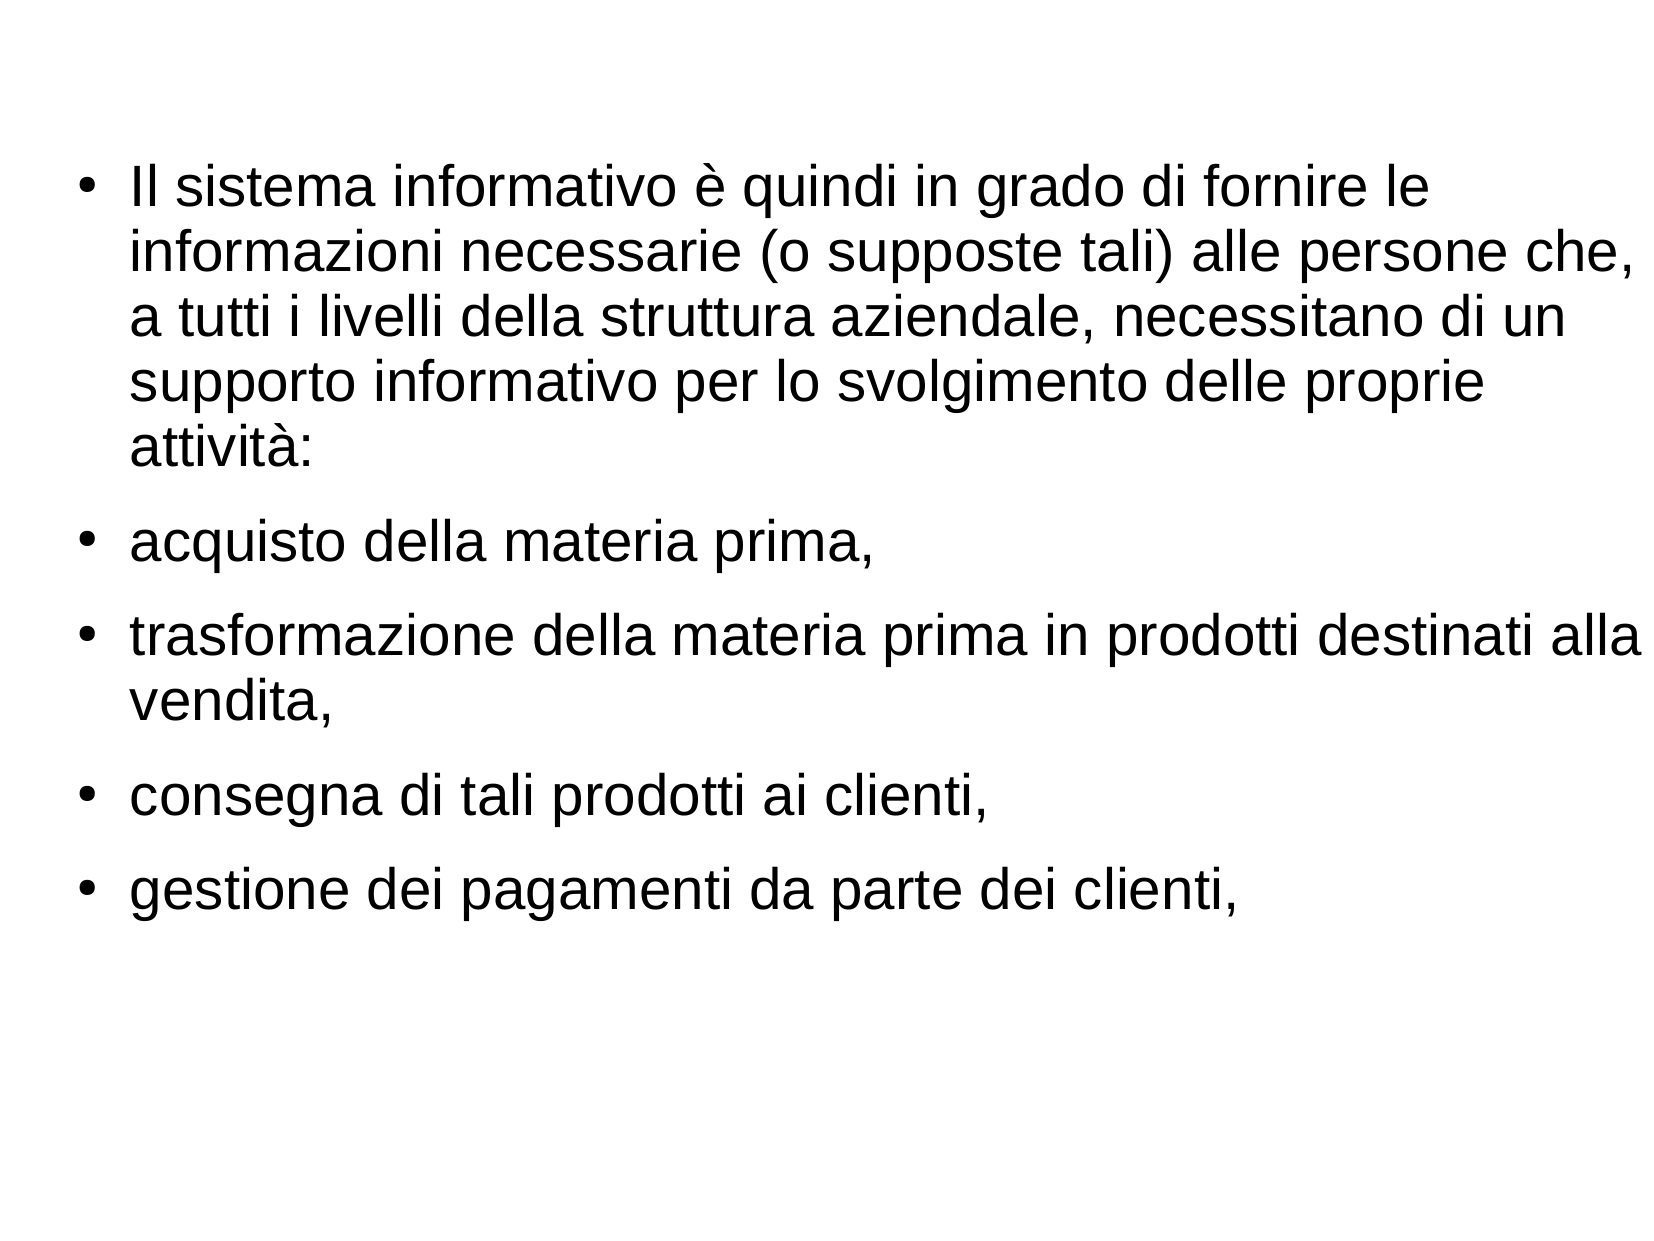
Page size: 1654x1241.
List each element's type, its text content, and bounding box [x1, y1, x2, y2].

list Il sistema informativo è quindi in grado di fornire le informazioni necessarie (o supposte tali) alle persone che, a tutti i livelli della struttura aziendale, necessitano di un supporto informativo per lo svolgimento delle proprie attività: acquisto della materia prima, trasformazione della materia prima in prodotti destinati alla vendita, consegna di tali prodotti ai clienti, gestione dei pagamenti da parte dei clienti, [59, 59, 1654, 1170]
